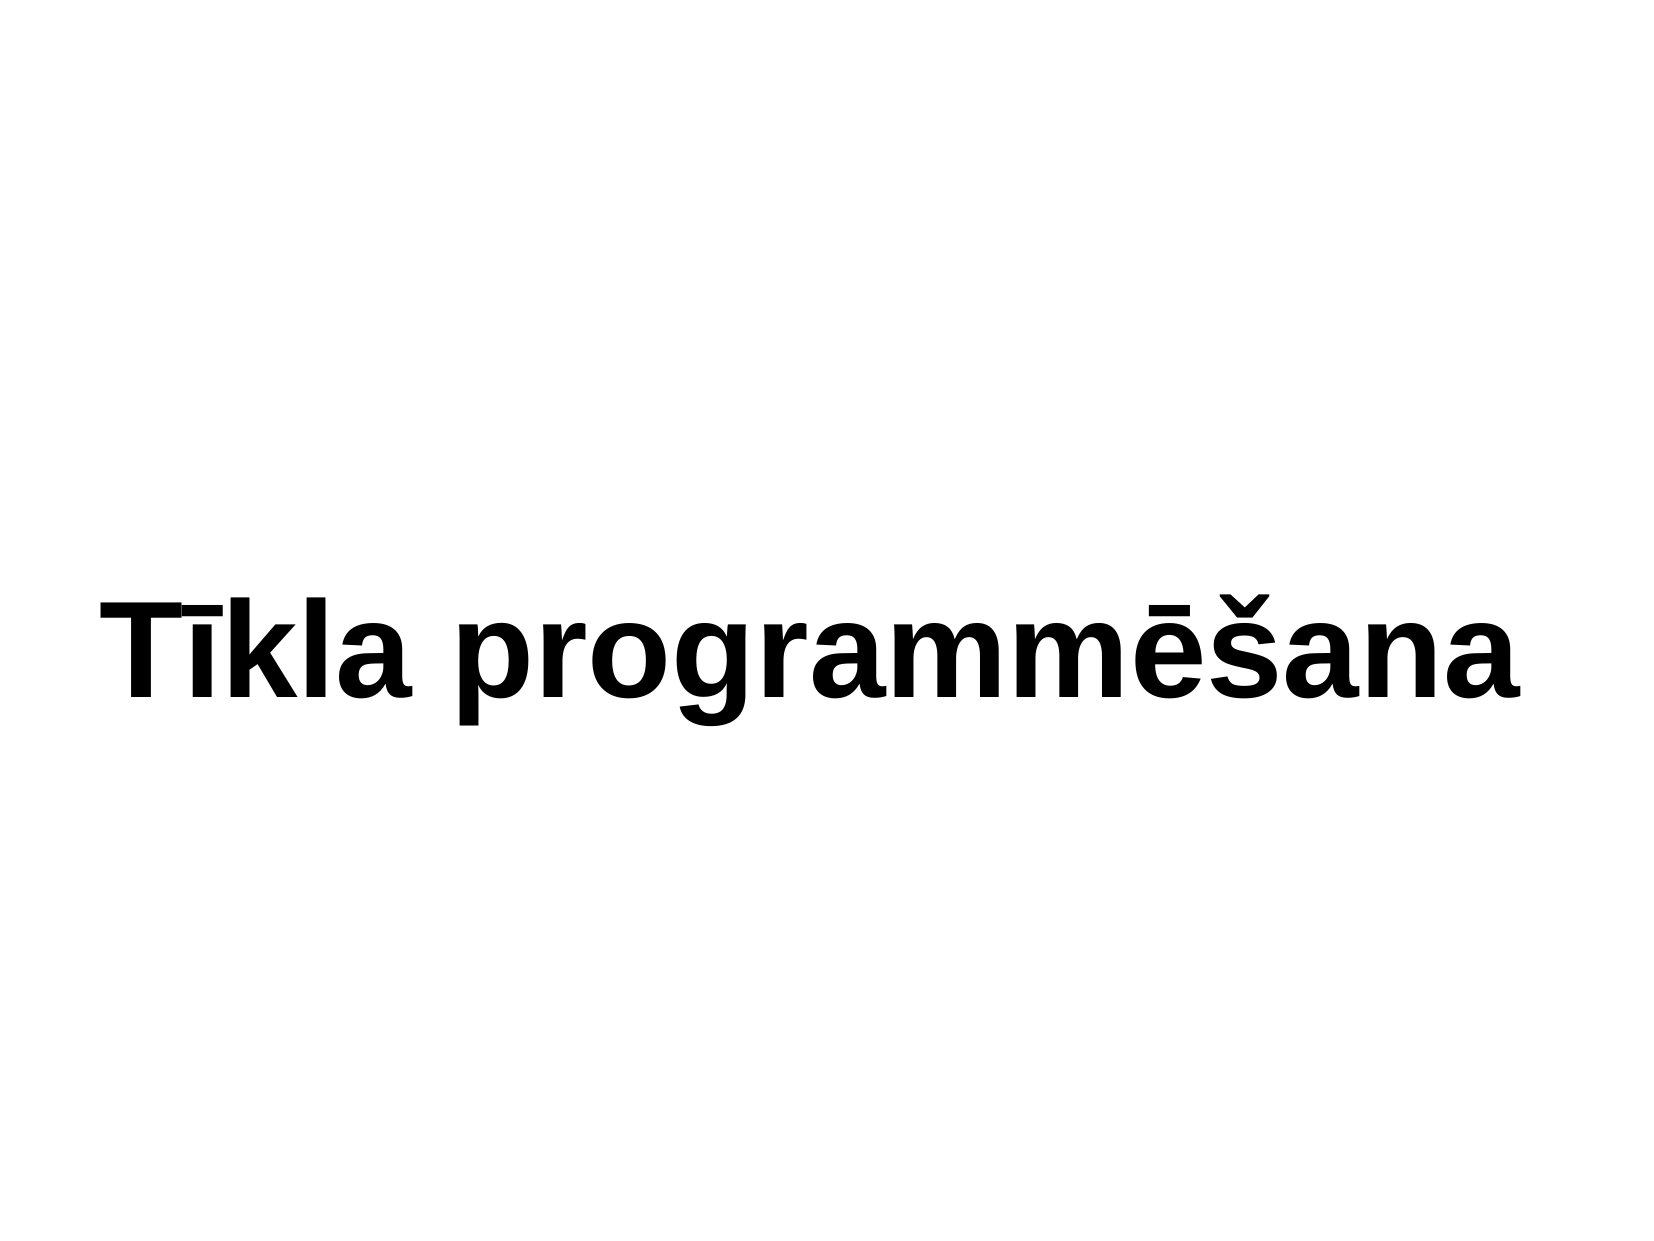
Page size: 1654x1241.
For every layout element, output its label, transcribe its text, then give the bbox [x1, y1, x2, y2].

subtitle Tīkla programmēšana [82, 290, 1538, 1010]
